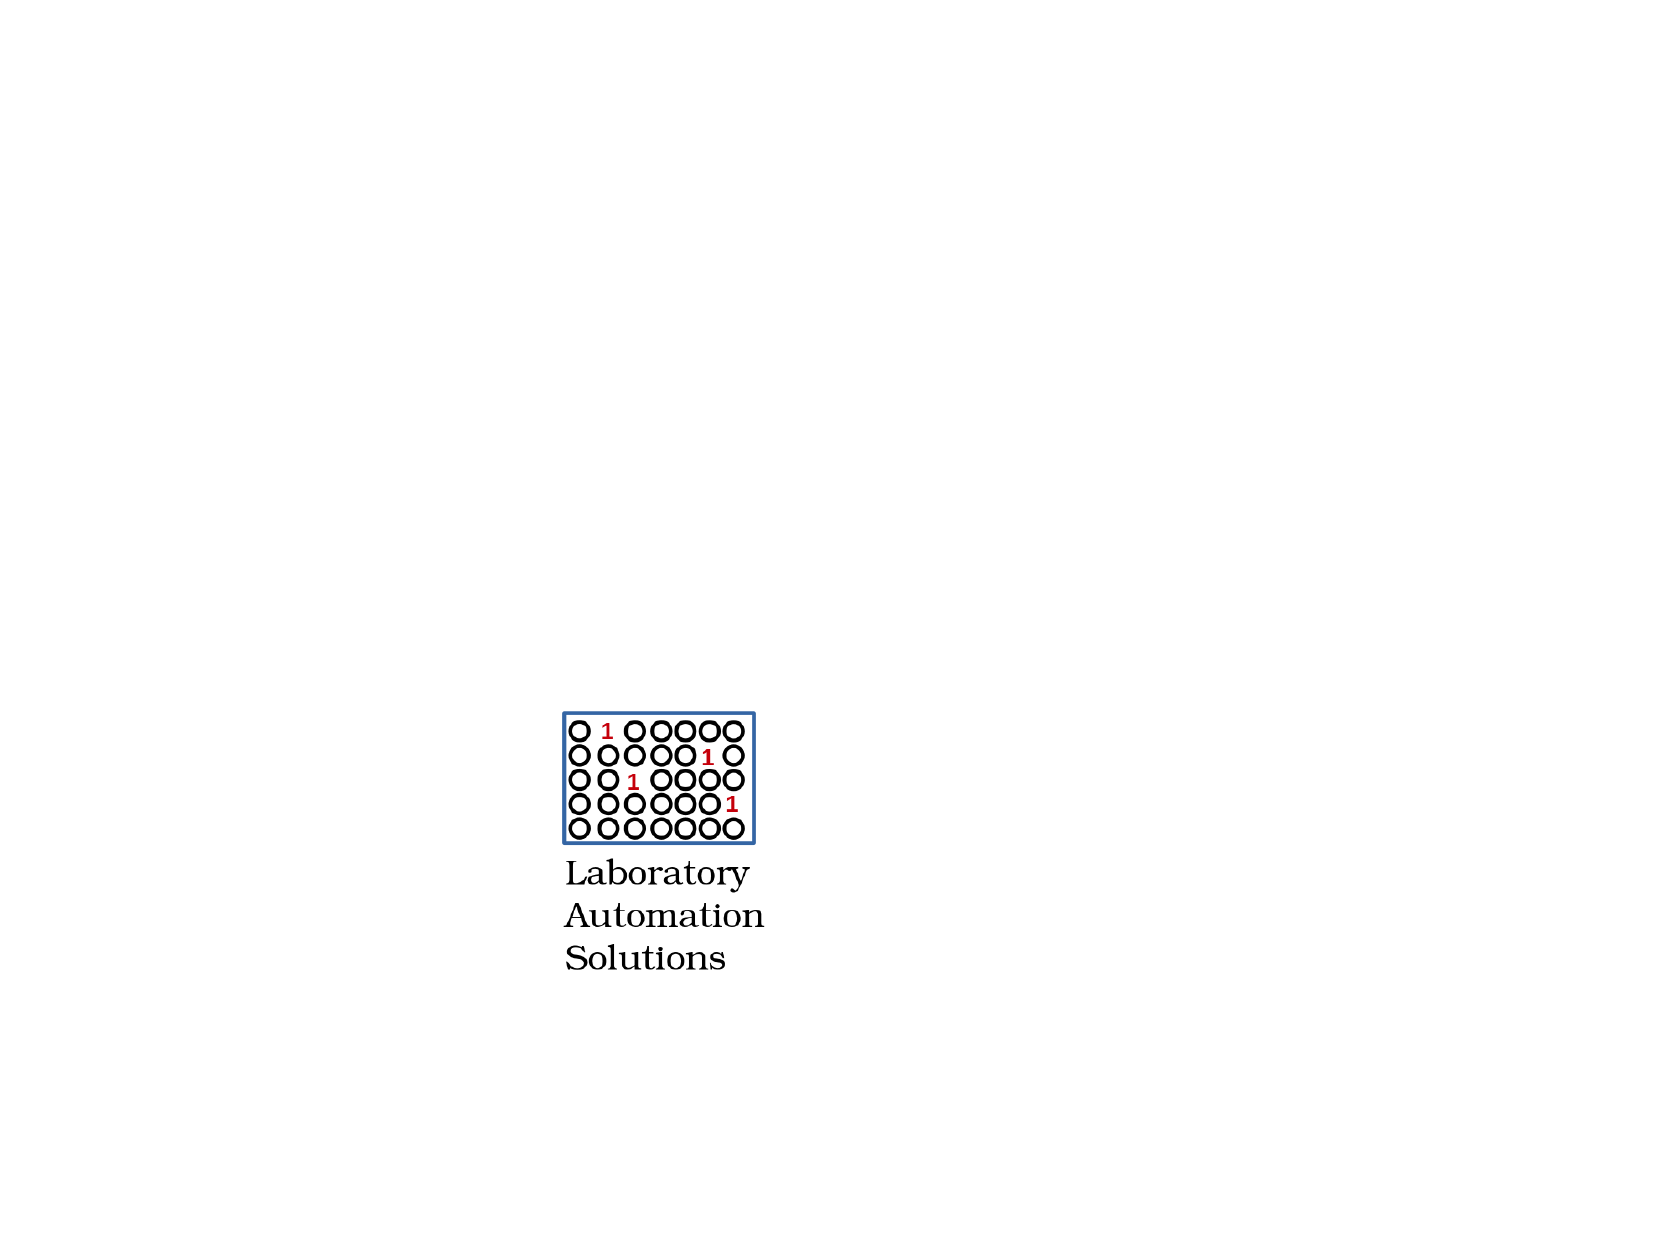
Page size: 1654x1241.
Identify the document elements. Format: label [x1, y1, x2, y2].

picture [556, 705, 771, 981]
